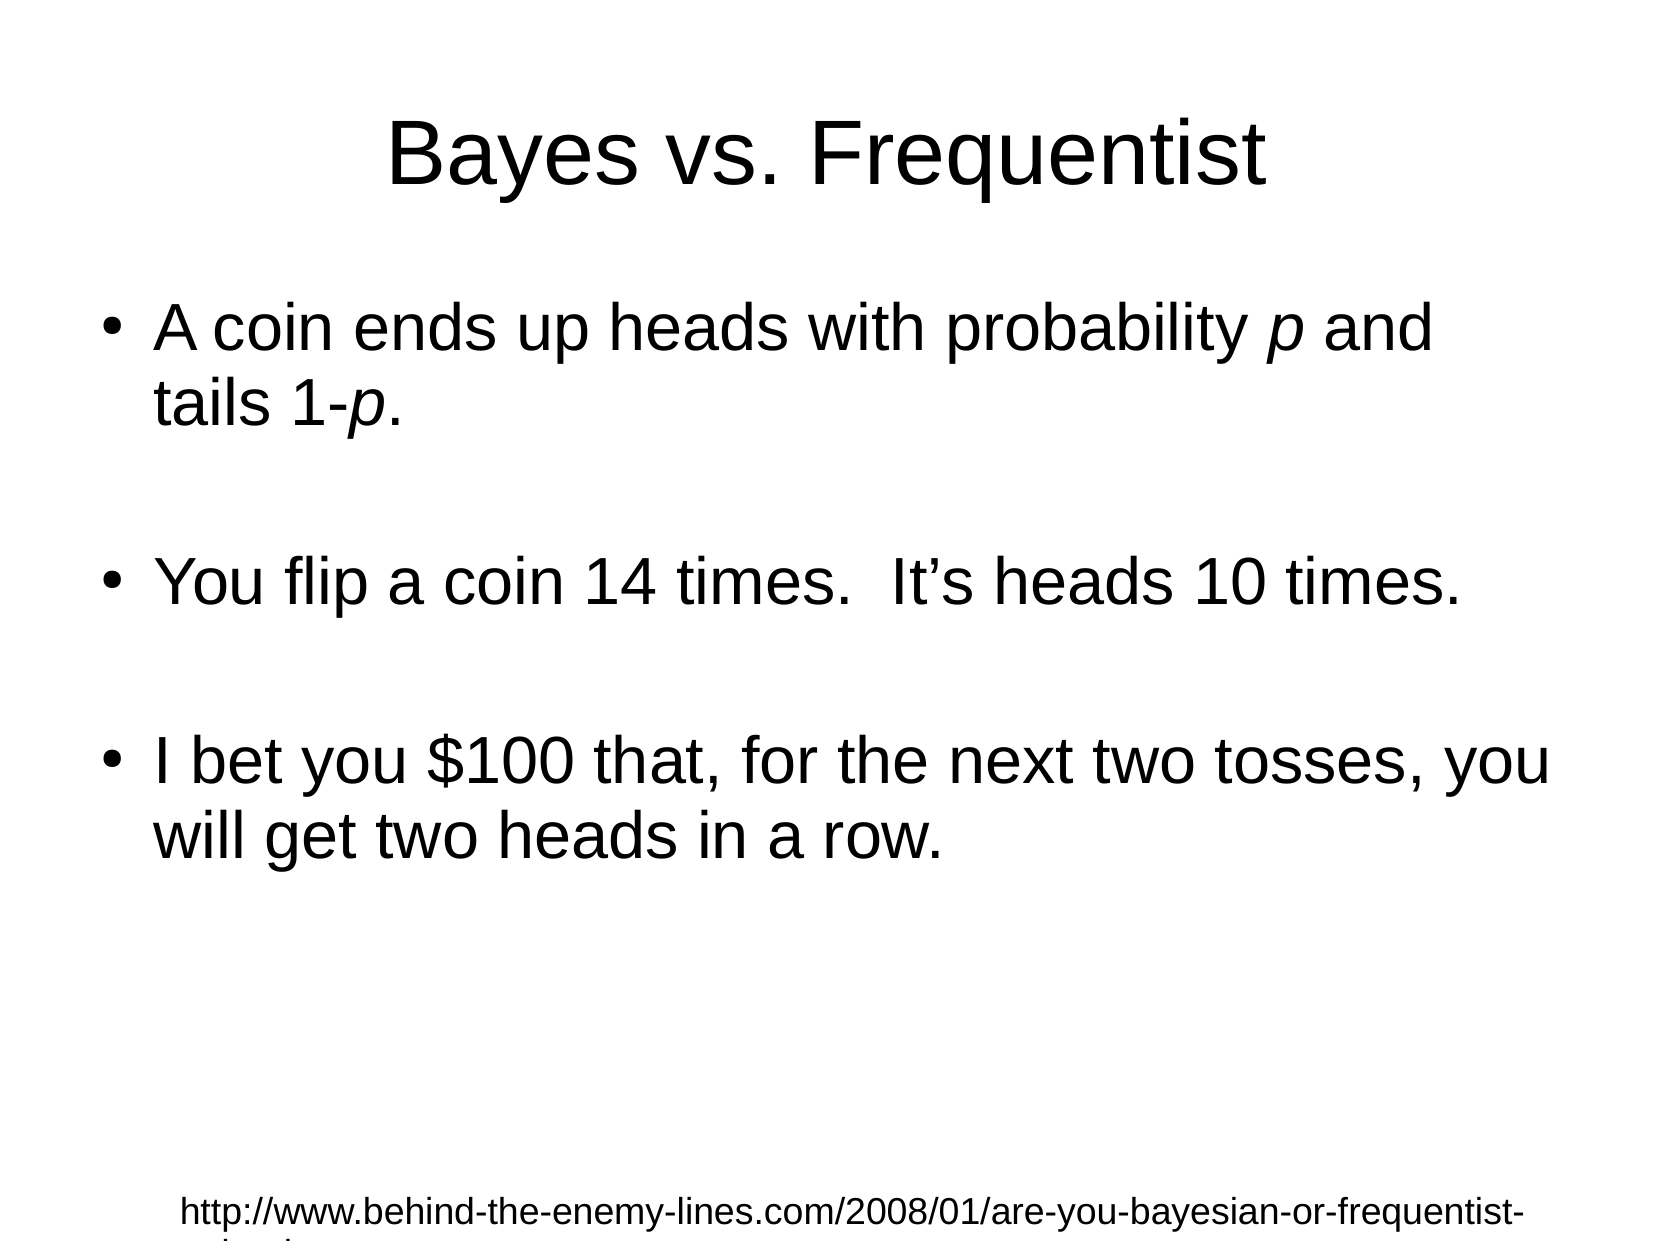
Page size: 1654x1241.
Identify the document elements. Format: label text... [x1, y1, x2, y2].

text_box http://www.behind-the-enemy-lines.com/2008/01/are-you-bayesian-or-frequentist-or.html [165, 1183, 1653, 1241]
list A coin ends up heads with probability p and tails 1-p. You flip a coin 14 times. It’s heads 10 times. I bet you $100 that, for the next two tosses, you will get two heads in a row. [82, 290, 1571, 1010]
title Bayes vs. Frequentist [82, 49, 1571, 257]
